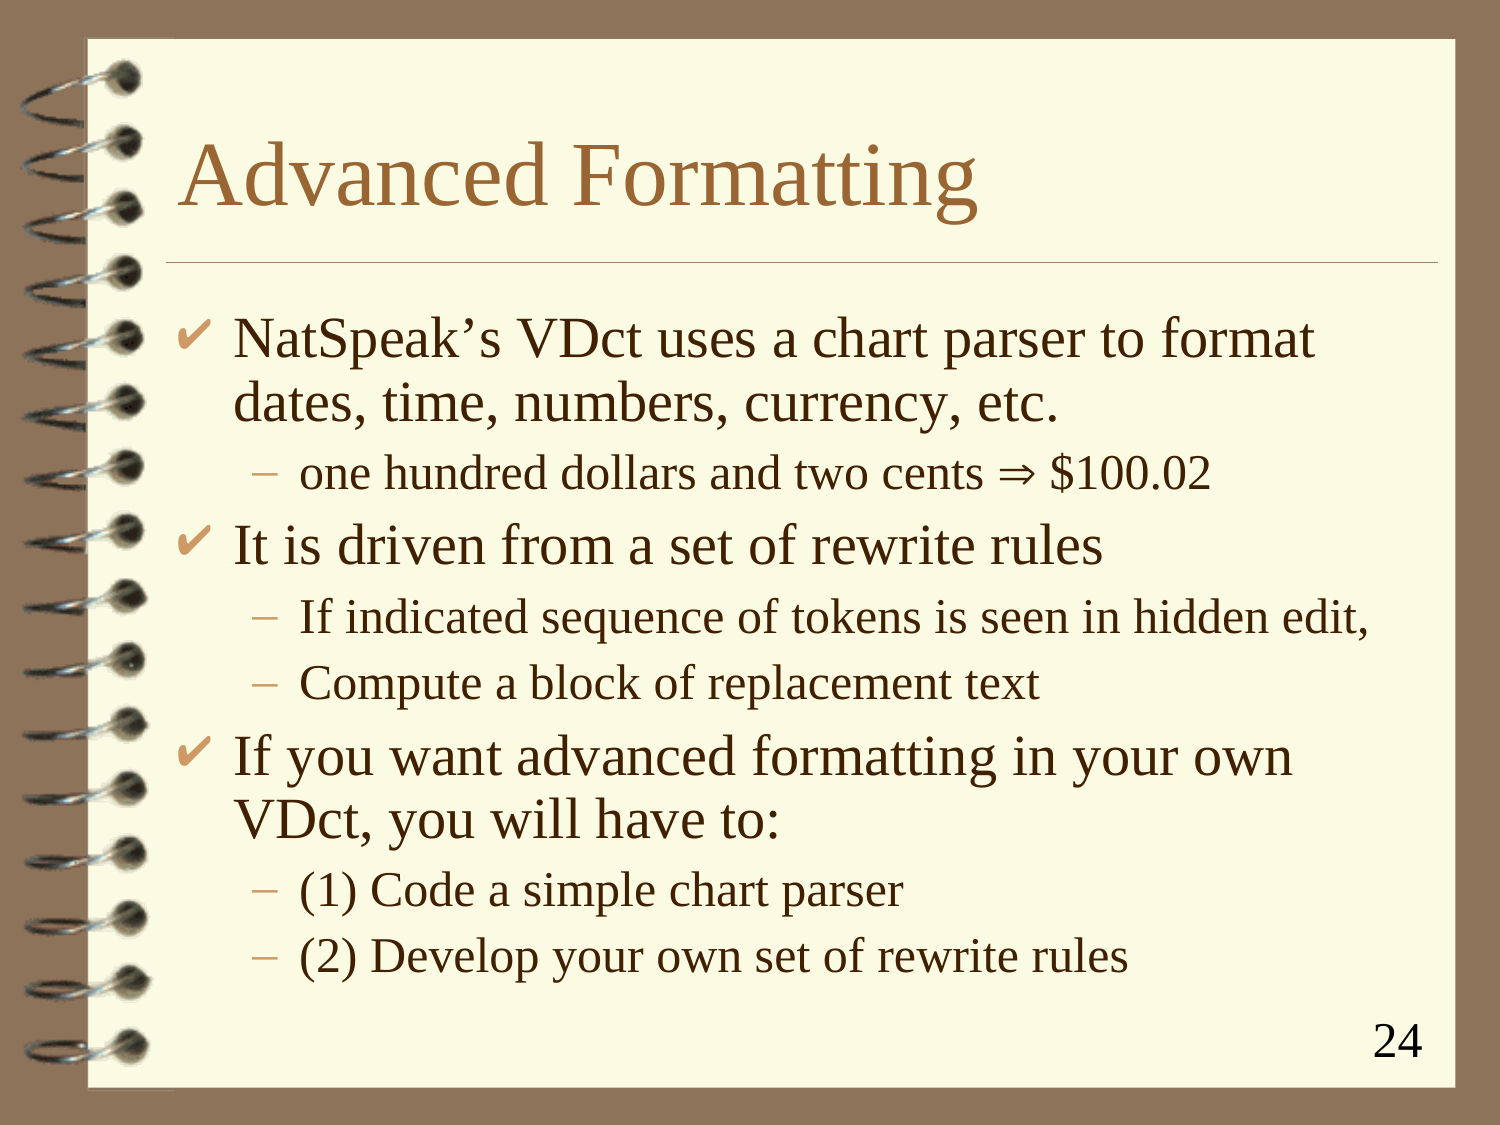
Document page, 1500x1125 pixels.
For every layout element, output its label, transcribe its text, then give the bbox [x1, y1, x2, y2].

list NatSpeak’s VDct uses a chart parser to format dates, time, numbers, currency, etc. one hundred dollars and two cents  $100.02 It is driven from a set of rewrite rules If indicated sequence of tokens is seen in hidden edit, Compute a block of replacement text If you want advanced formatting in your own VDct, you will have to: (1) Code a simple chart parser (2) Develop your own set of rewrite rules [162, 299, 1438, 976]
title Advanced Formatting [162, 74, 1438, 263]
picture [0, 0, 175, 1125]
